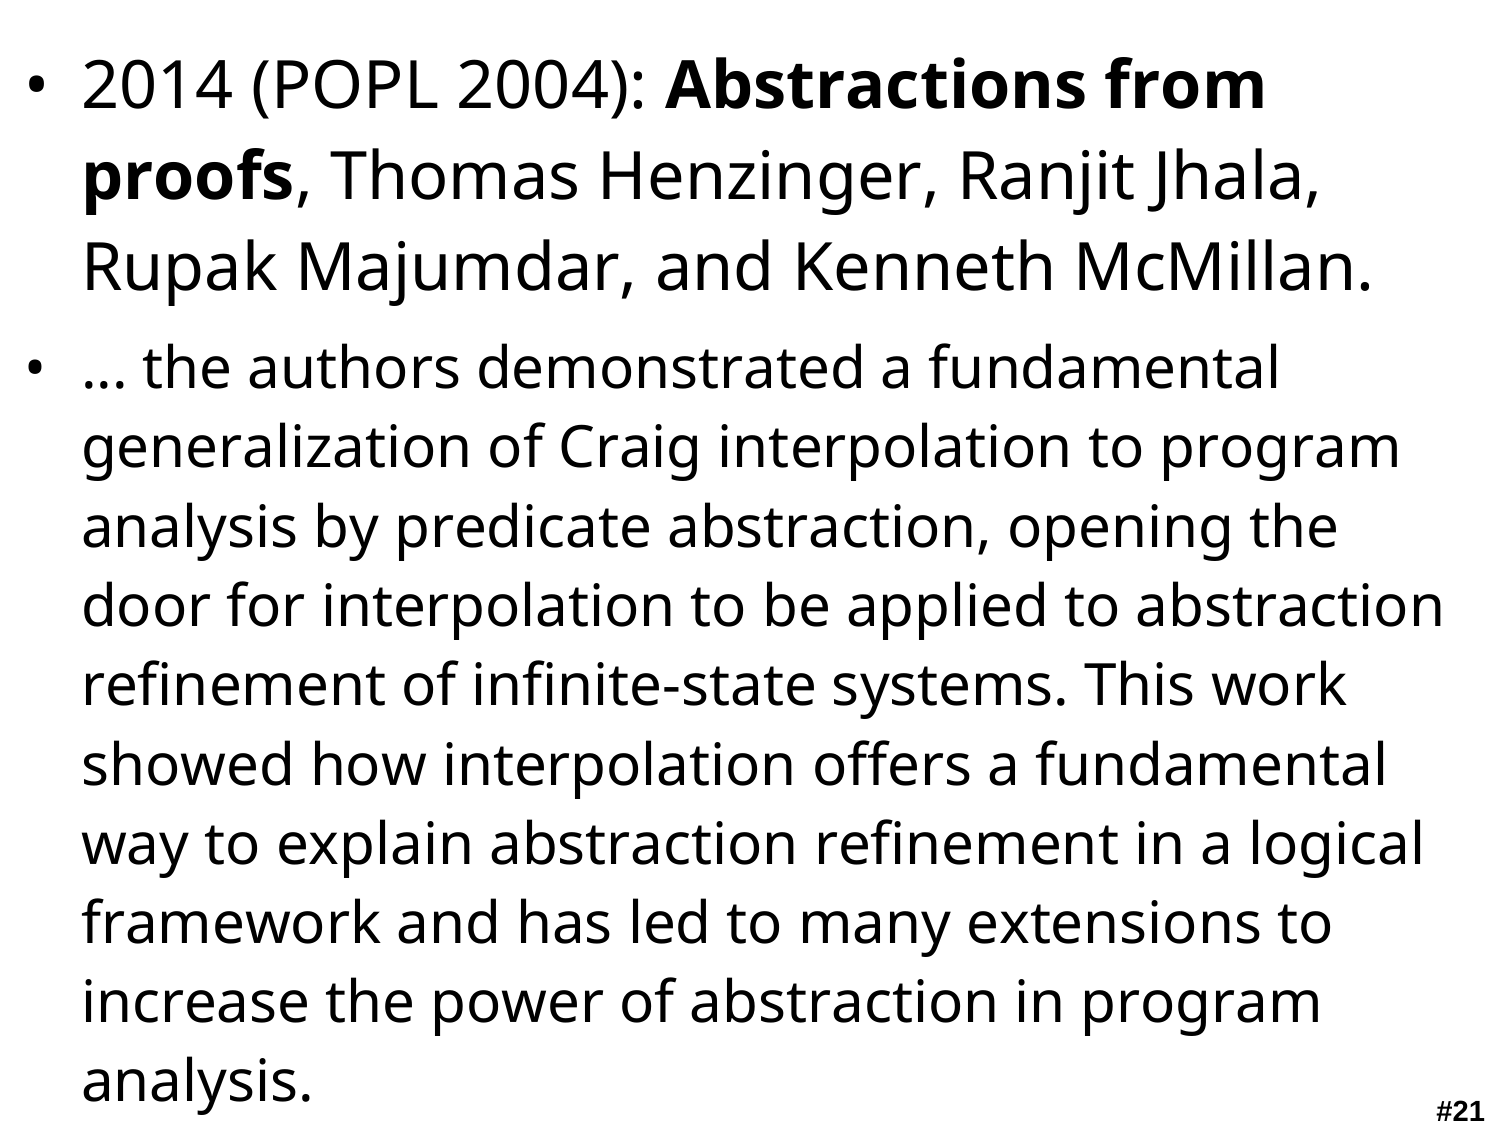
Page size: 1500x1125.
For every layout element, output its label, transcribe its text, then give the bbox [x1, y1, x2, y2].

list 2014 (POPL 2004): Abstractions from proofs, Thomas Henzinger, Ranjit Jhala, Rupak Majumdar, and Kenneth McMillan. ... the authors demonstrated a fundamental generalization of Craig interpolation to program analysis by predicate abstraction, opening the door for interpolation to be applied to abstraction refinement of infinite-state systems. This work showed how interpolation offers a fundamental way to explain abstraction refinement in a logical framework and has led to many extensions to increase the power of abstraction in program analysis. [24, 37, 1476, 1101]
